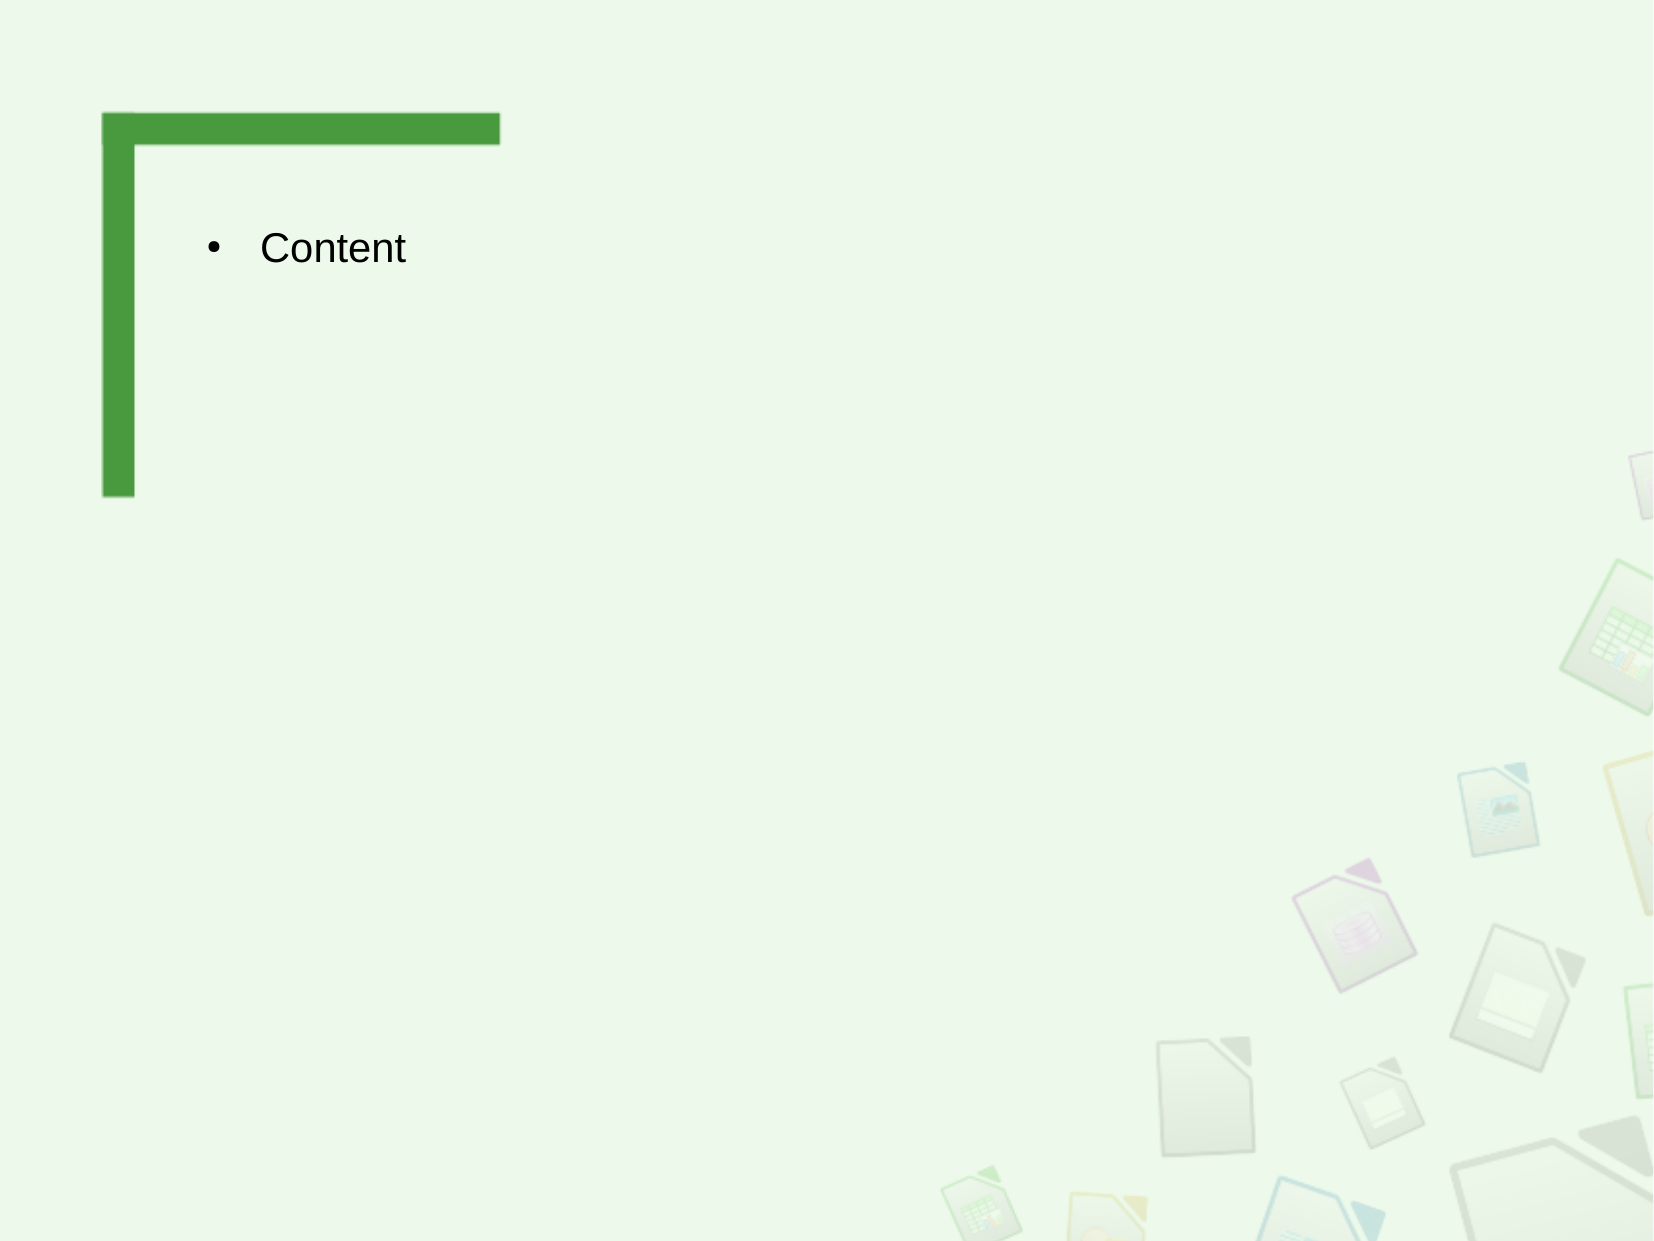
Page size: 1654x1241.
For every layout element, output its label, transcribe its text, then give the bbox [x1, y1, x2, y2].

list Content [189, 224, 1501, 1063]
picture [0, 0, 1654, 1241]
